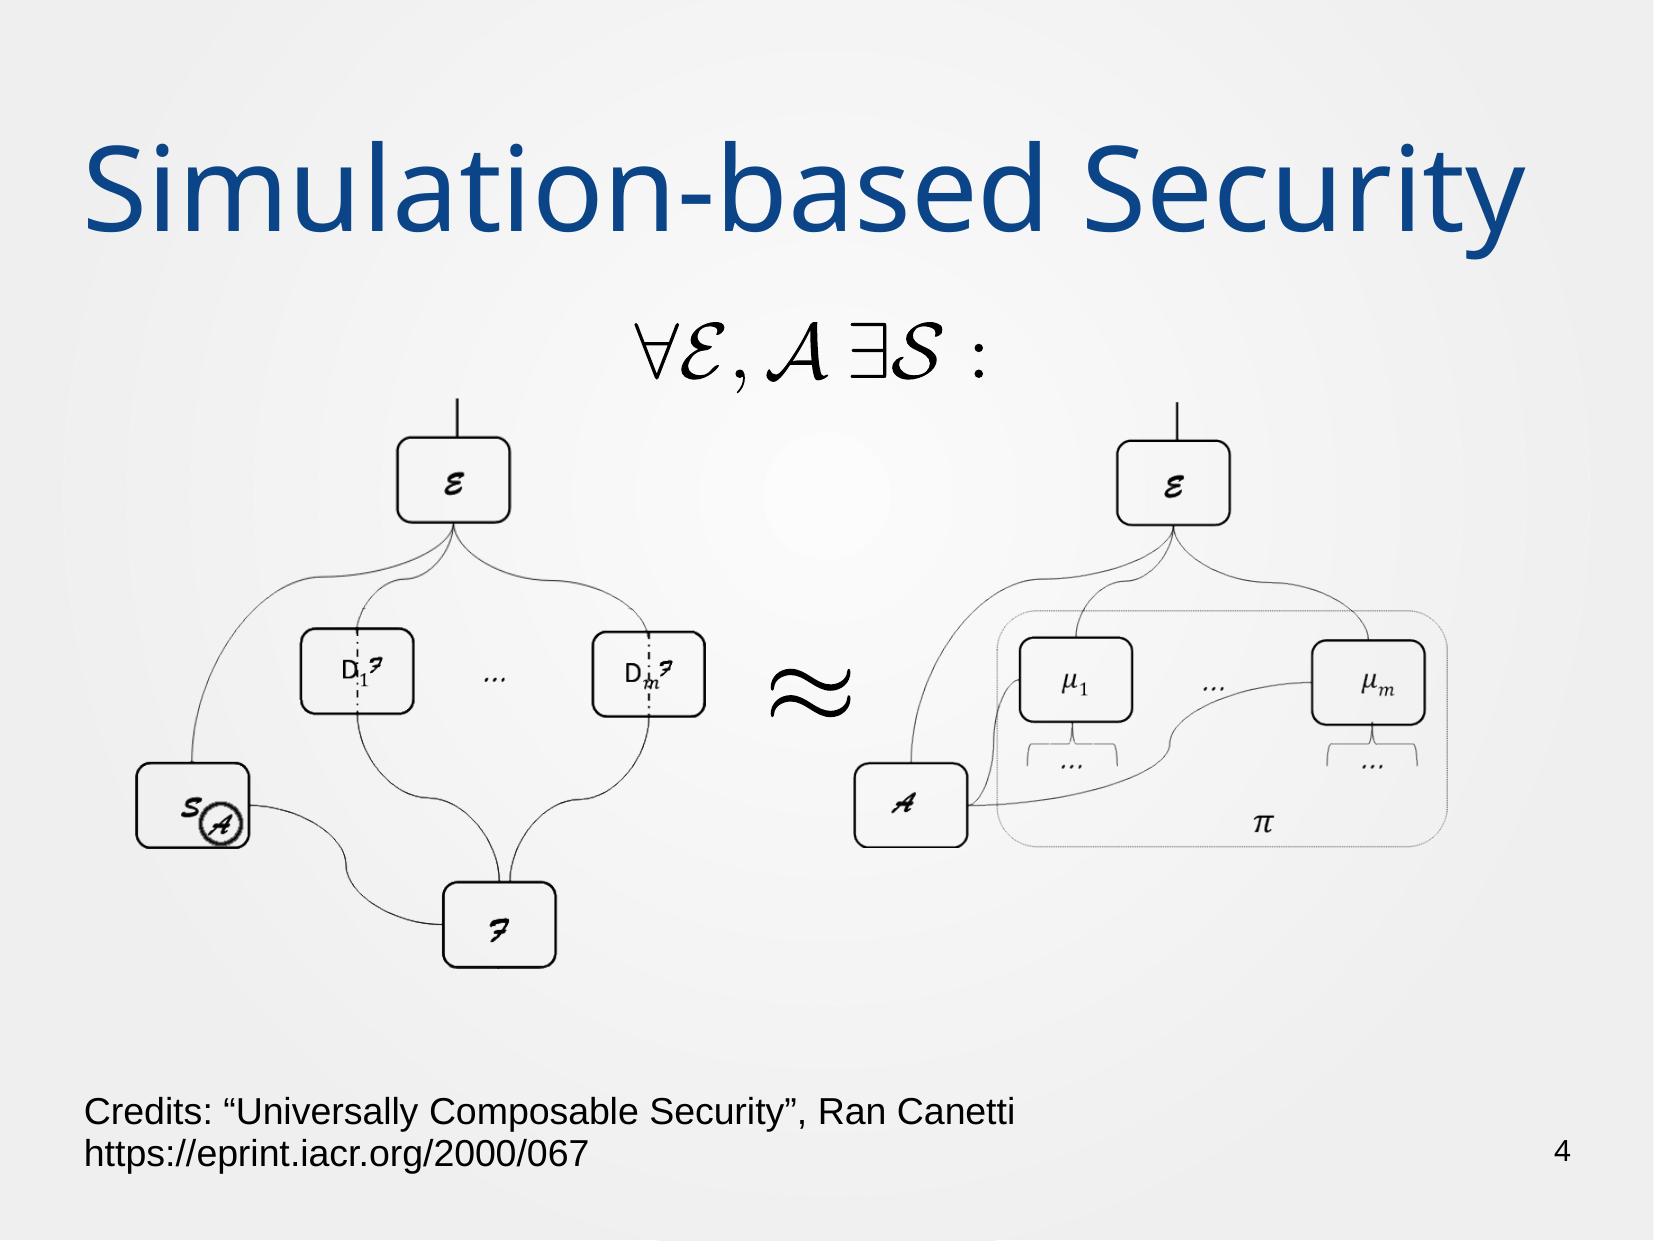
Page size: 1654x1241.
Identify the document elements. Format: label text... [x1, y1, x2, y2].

text_box Credits: “Universally Composable Security”, Ran Canetti https://eprint.iacr.org/2000/067 [69, 1083, 1046, 1183]
picture [759, 401, 1448, 848]
picture [135, 322, 990, 969]
title Simulation-based Security [82, 9, 1572, 267]
